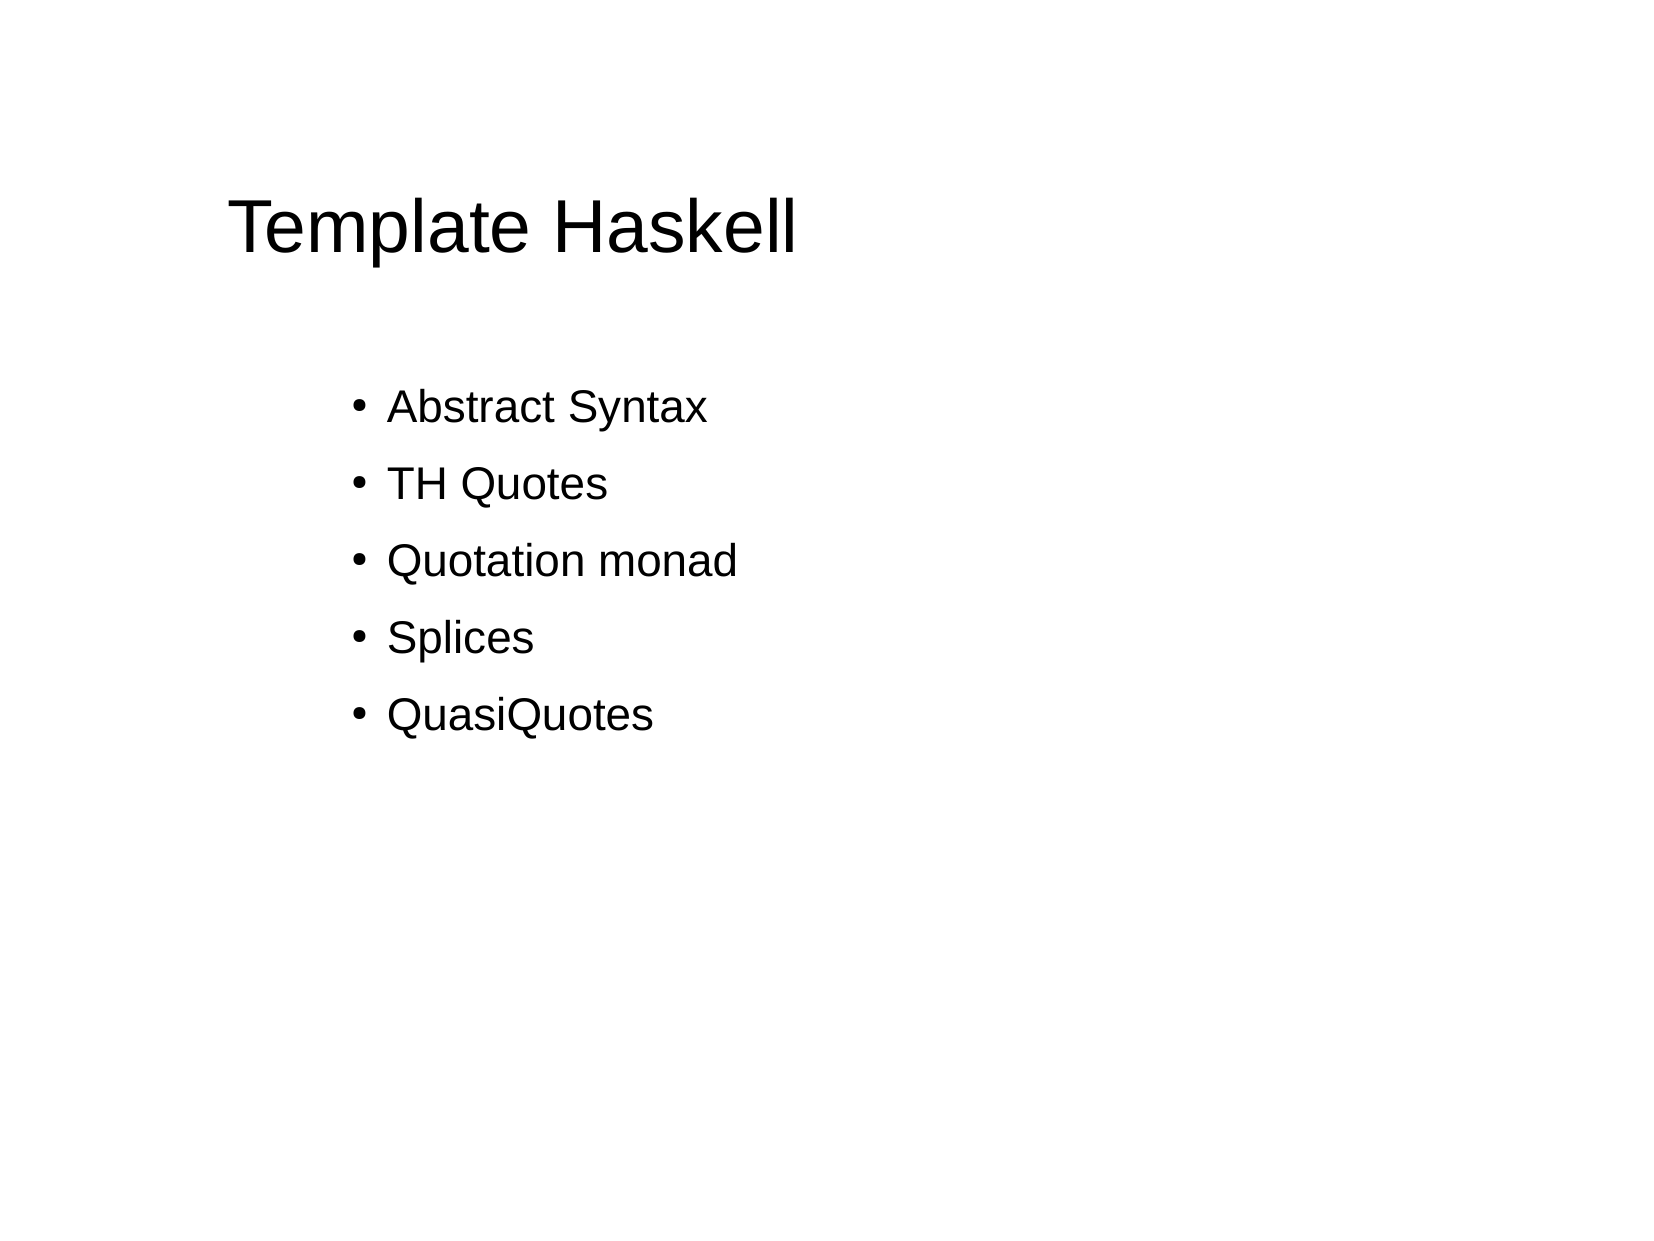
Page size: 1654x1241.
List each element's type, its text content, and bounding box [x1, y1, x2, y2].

text_box Abstract Syntax TH Quotes Quotation monad Splices QuasiQuotes [336, 348, 754, 723]
text_box Template Haskell [212, 177, 815, 276]
